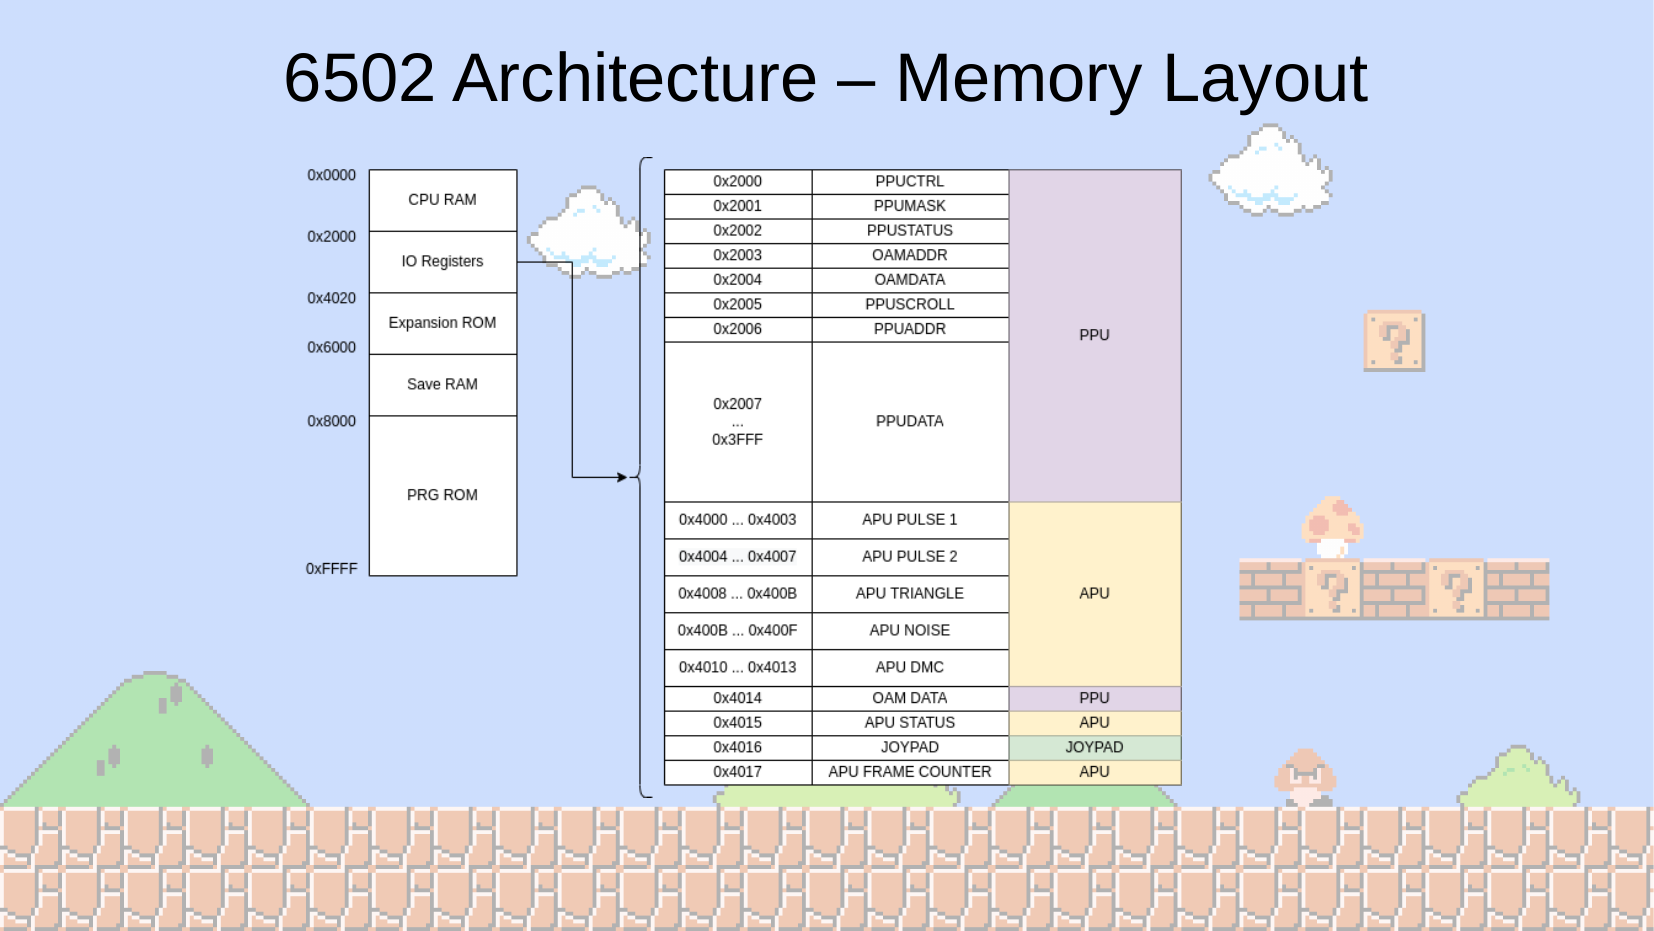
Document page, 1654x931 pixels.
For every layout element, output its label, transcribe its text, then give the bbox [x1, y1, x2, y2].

picture [295, 157, 1182, 798]
title 6502 Architecture – Memory Layout [82, 0, 1571, 156]
